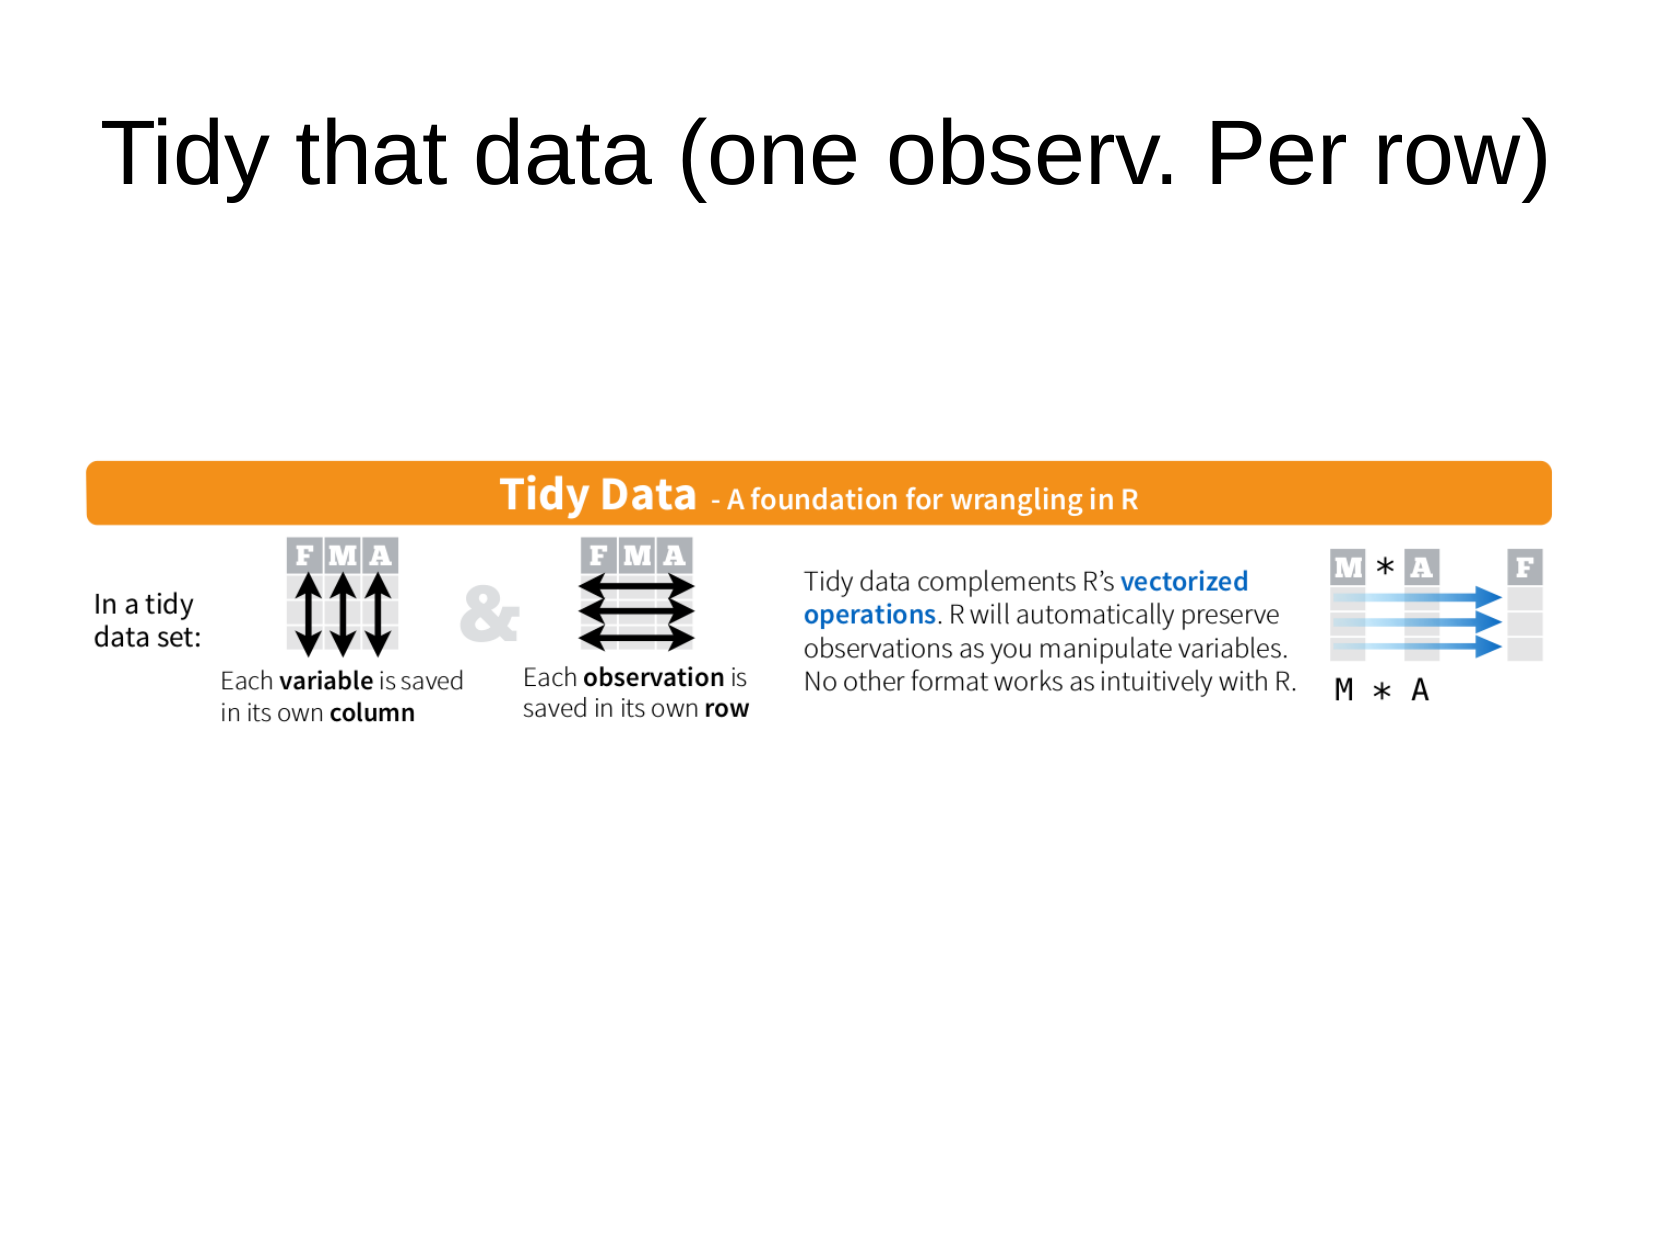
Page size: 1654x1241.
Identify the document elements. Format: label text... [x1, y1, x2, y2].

title Tidy that data (one observ. Per row) [82, 49, 1571, 257]
picture [75, 449, 1564, 730]
